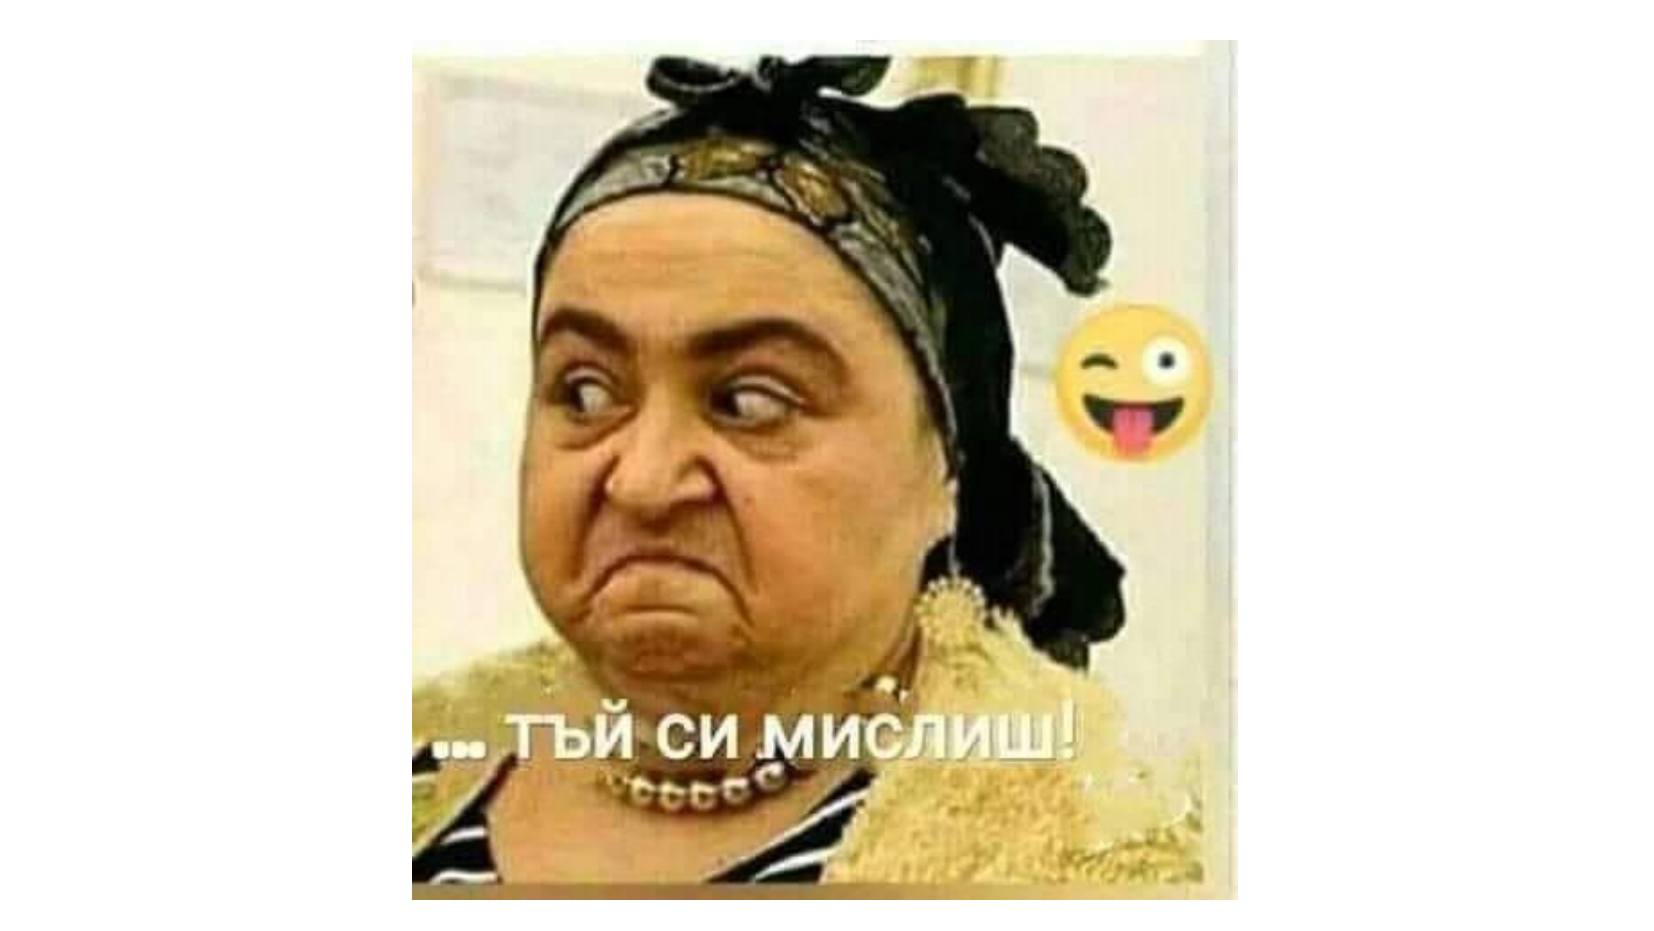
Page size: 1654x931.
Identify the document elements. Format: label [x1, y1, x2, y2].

picture [412, 40, 1238, 901]
